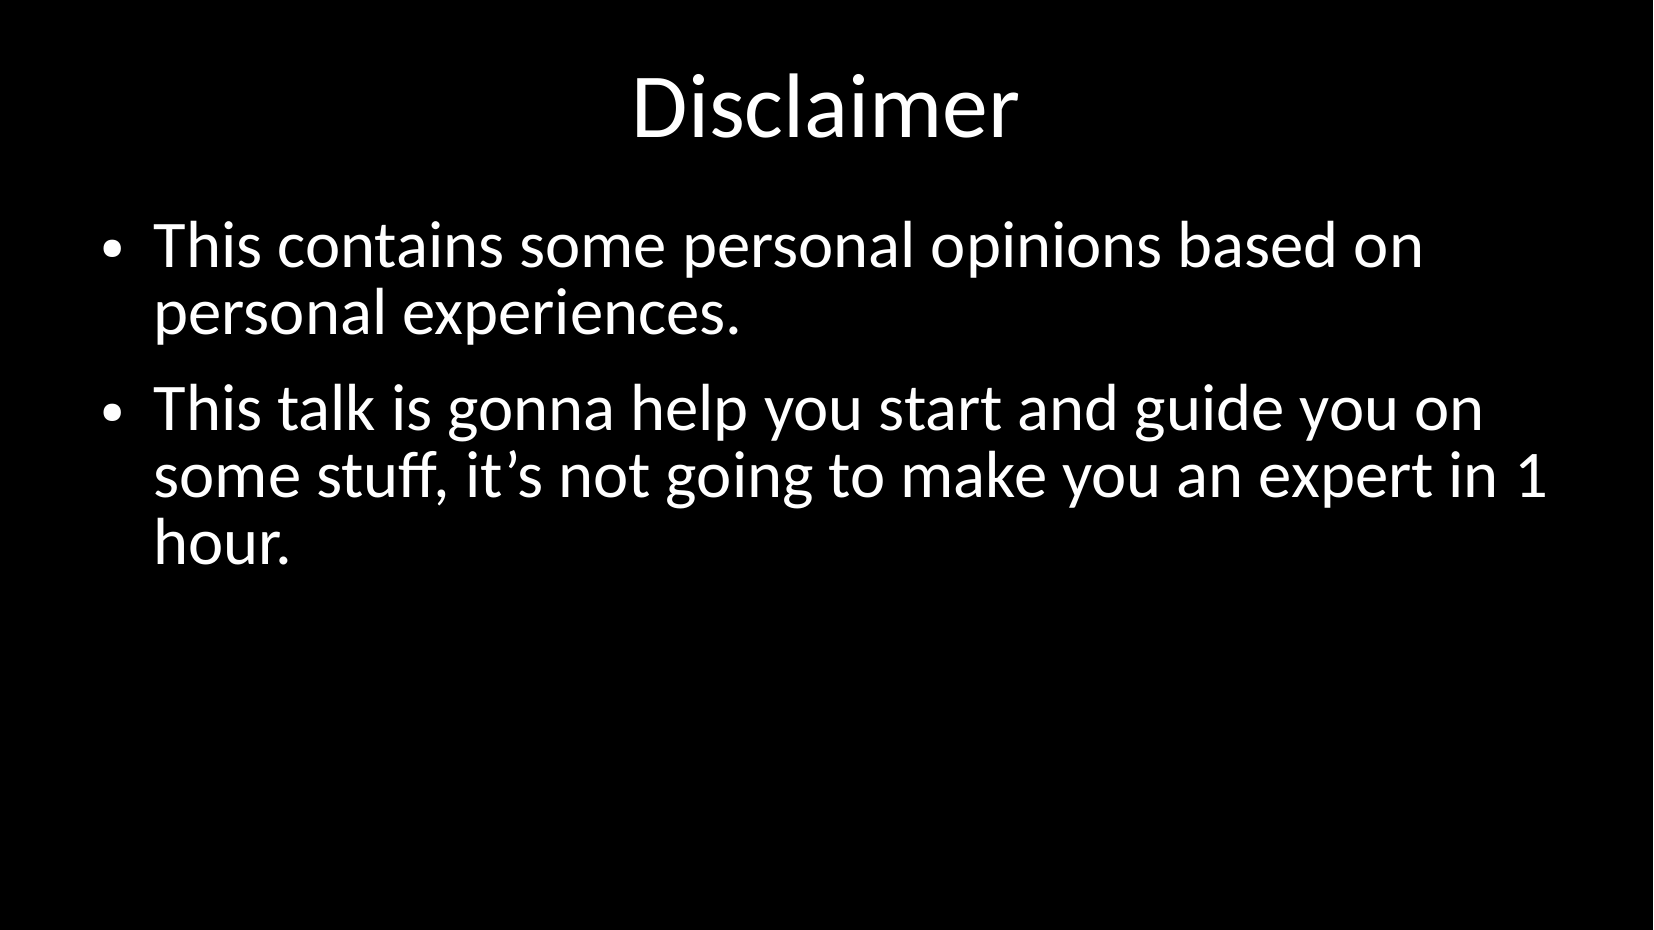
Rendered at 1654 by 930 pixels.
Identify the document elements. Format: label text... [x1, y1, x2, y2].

title Disclaimer [82, 37, 1571, 193]
list This contains some personal opinions based on personal experiences. This talk is gonna help you start and guide you on some stuff, it’s not going to make you an expert in 1 hour. [82, 217, 1571, 757]
